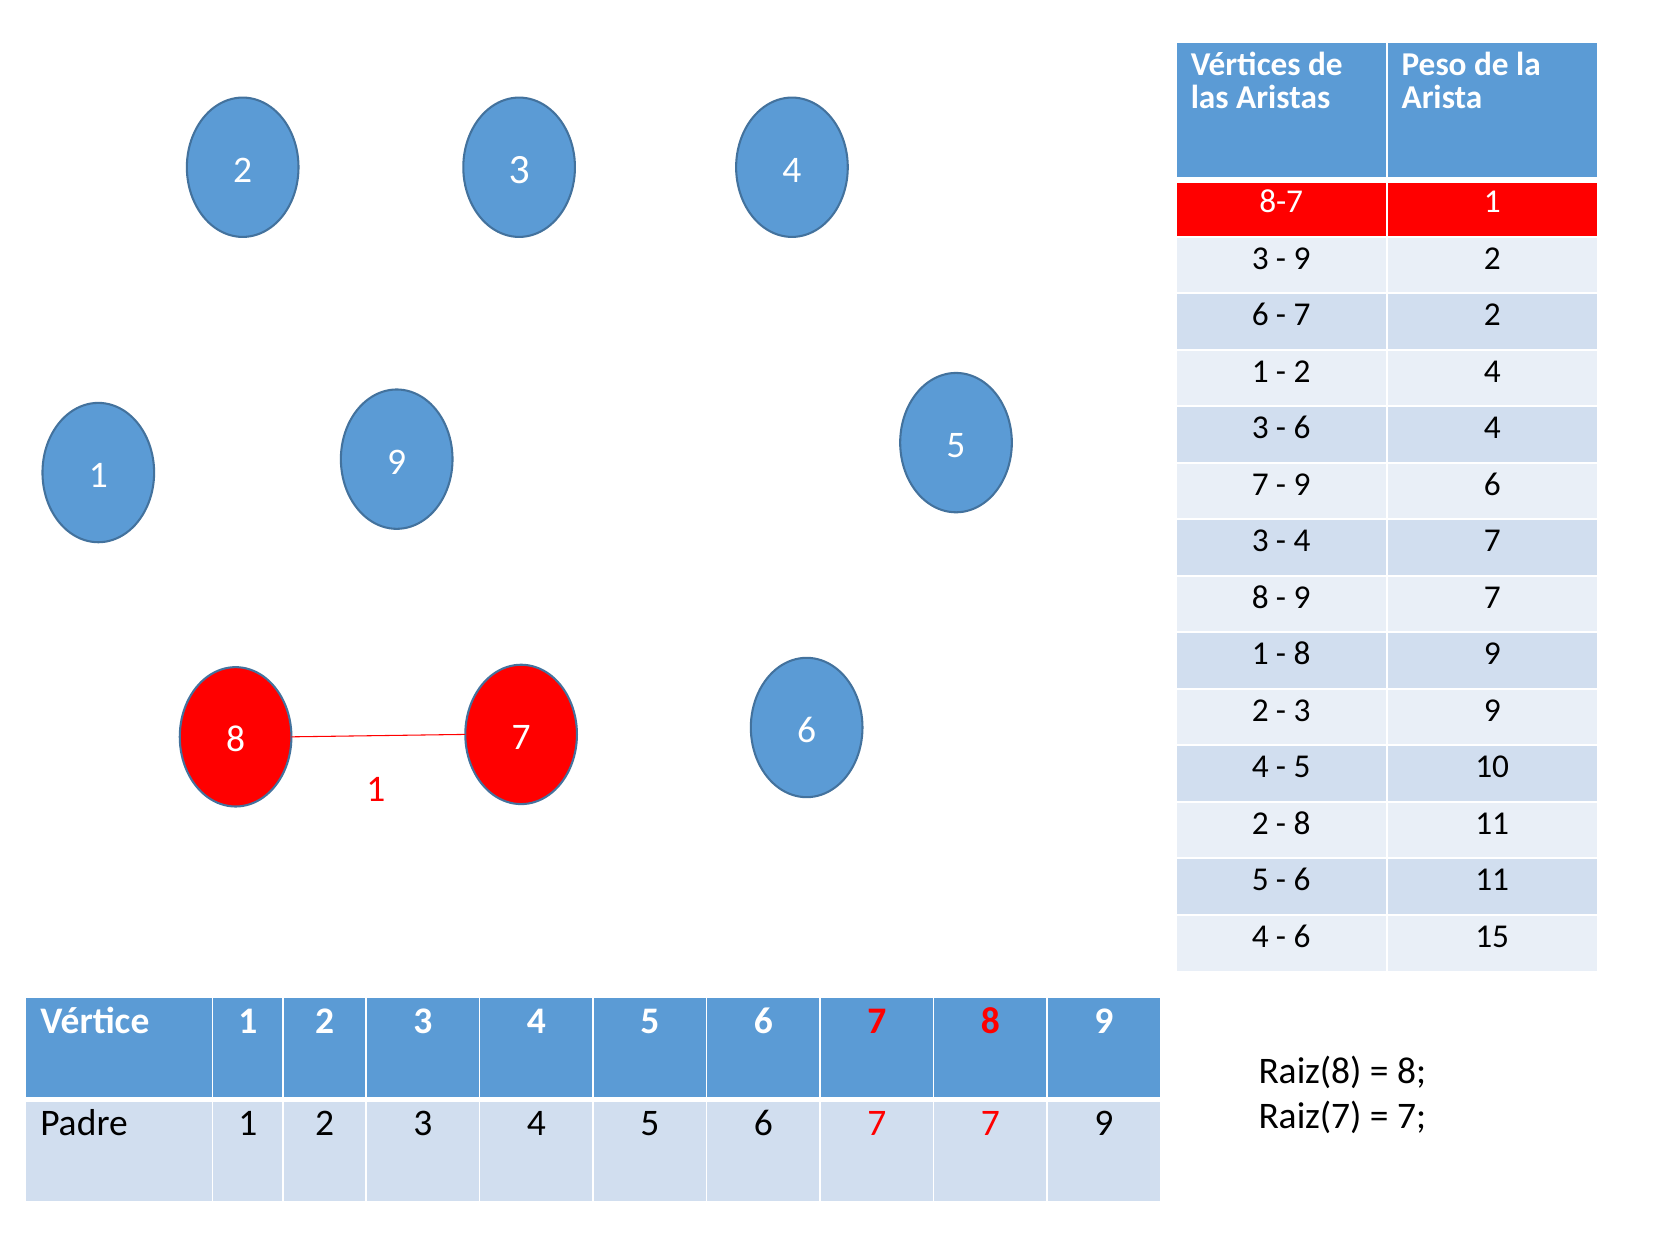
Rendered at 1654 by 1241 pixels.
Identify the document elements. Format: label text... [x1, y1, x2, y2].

table_cell 7 - 9 [1177, 464, 1386, 518]
table_cell 10 [1388, 746, 1597, 801]
table_cell 2 [1388, 294, 1597, 349]
table_cell 9 [1388, 633, 1597, 688]
table_cell 8 - 9 [1177, 577, 1386, 631]
table_cell 11 [1388, 859, 1597, 914]
table_cell 7 [934, 1102, 1046, 1201]
table_cell Padre [26, 1102, 212, 1201]
table_cell 15 [1388, 916, 1597, 971]
table_cell 3 - 9 [1177, 238, 1386, 292]
text_box 9 [340, 389, 453, 529]
table_cell 2 - 8 [1177, 803, 1386, 857]
table_cell 1 - 8 [1177, 633, 1386, 688]
table_cell 6 - 7 [1177, 294, 1386, 349]
table_cell 4 - 6 [1177, 916, 1386, 971]
table_header 6 [707, 998, 819, 1097]
text_box 3 [463, 97, 575, 237]
text_box 2 [186, 97, 299, 237]
table_header 1 [213, 998, 282, 1097]
table_cell 6 [1388, 464, 1597, 518]
text_box 4 [736, 97, 848, 237]
table_header 8 [934, 998, 1046, 1097]
table_header 2 [284, 998, 365, 1097]
table_header Vértice [26, 998, 212, 1097]
text_box 1 [351, 756, 401, 817]
table_cell 7 [821, 1102, 933, 1201]
table_cell 1 - 2 [1177, 351, 1386, 405]
table_cell 2 [1388, 238, 1597, 292]
table_cell 4 [1388, 407, 1597, 462]
table_header Vértices de las Aristas [1177, 43, 1386, 177]
text_box 1 [42, 402, 155, 543]
table_cell 4 - 5 [1177, 746, 1386, 801]
table_header 3 [367, 998, 479, 1097]
table_header Peso de la Arista [1388, 43, 1597, 177]
table_cell 2 - 3 [1177, 690, 1386, 744]
table_header 9 [1048, 998, 1160, 1097]
table_cell 3 [367, 1102, 479, 1201]
table_header 5 [594, 998, 706, 1097]
table_header 7 [821, 998, 933, 1097]
table_cell 1 [1388, 183, 1597, 236]
text_box 5 [900, 372, 1012, 513]
table_cell 5 [594, 1102, 706, 1201]
table_cell 8-7 [1177, 183, 1386, 236]
table_header 4 [480, 998, 592, 1097]
text_box Raiz(8) = 8; Raiz(7) = 7; [1243, 1038, 1442, 1144]
text_box 7 [465, 664, 577, 805]
table_cell 4 [480, 1102, 592, 1201]
table_cell 3 - 4 [1177, 520, 1386, 575]
table_cell 9 [1048, 1102, 1160, 1201]
table_cell 7 [1388, 577, 1597, 631]
table_cell 5 - 6 [1177, 859, 1386, 914]
table_cell 3 - 6 [1177, 407, 1386, 462]
table_cell 1 [213, 1102, 282, 1201]
table_cell 9 [1388, 690, 1597, 744]
table_cell 7 [1388, 520, 1597, 575]
table_cell 6 [707, 1102, 819, 1201]
table_cell 4 [1388, 351, 1597, 405]
text_box 6 [750, 657, 863, 798]
table_cell 11 [1388, 803, 1597, 857]
text_box 8 [179, 667, 292, 807]
table_cell 2 [284, 1102, 365, 1201]
